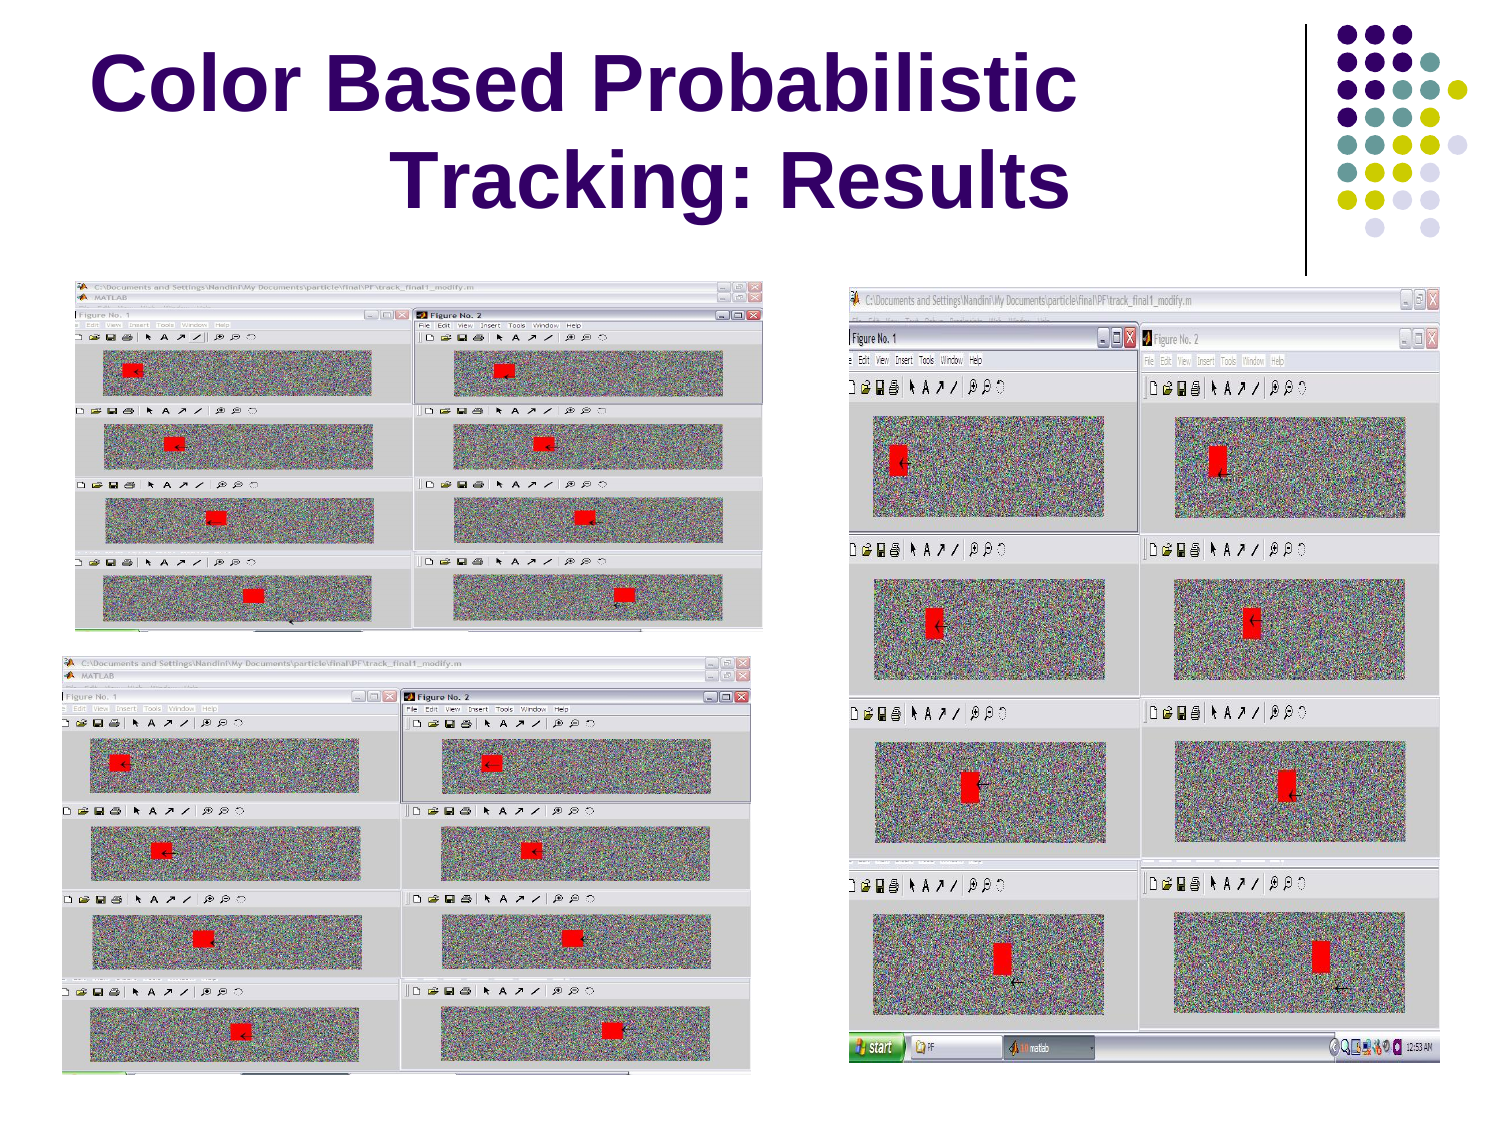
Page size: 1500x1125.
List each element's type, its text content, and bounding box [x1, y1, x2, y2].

picture [62, 656, 751, 1075]
title Color Based Probabilistic Tracking: Results [74, 20, 1313, 233]
picture [75, 281, 763, 632]
picture [849, 287, 1440, 1063]
